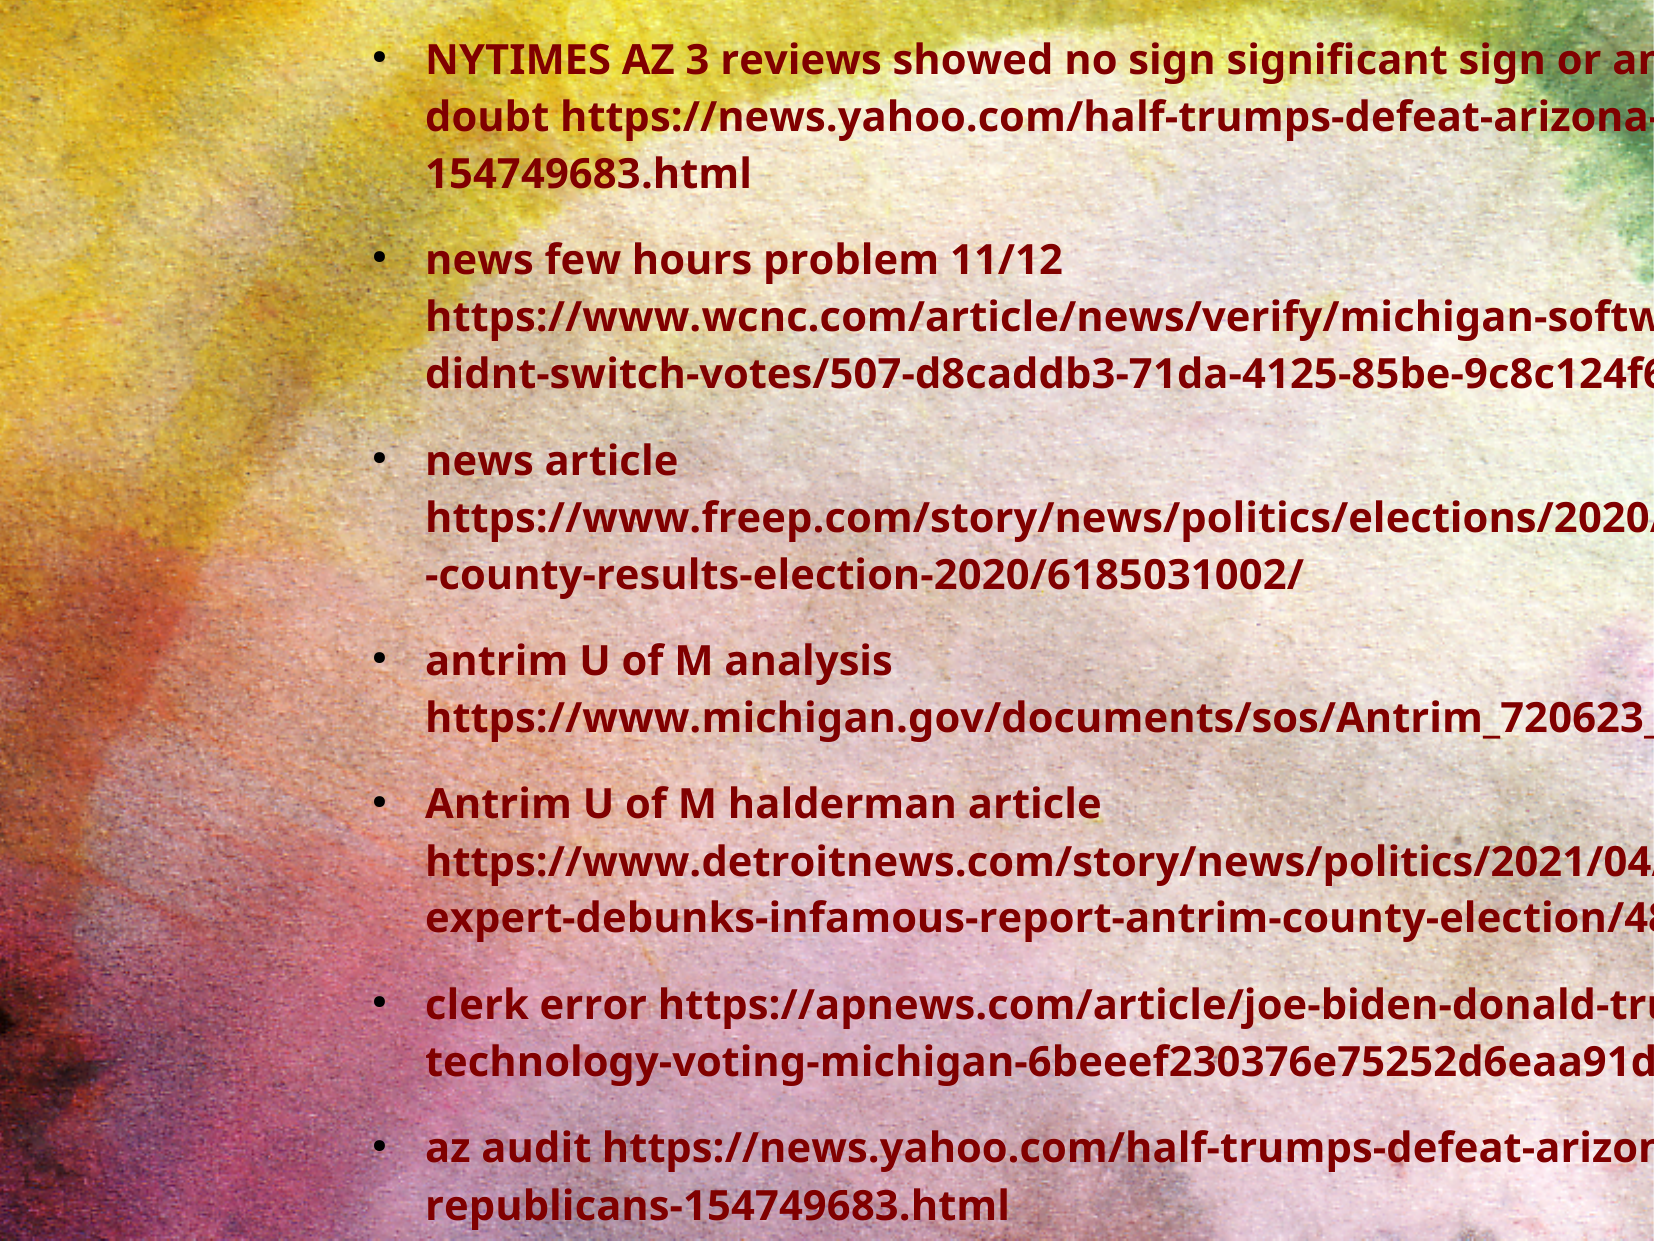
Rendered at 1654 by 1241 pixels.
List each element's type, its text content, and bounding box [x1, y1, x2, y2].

list NYTIMES AZ 3 reviews showed no sign significant sign or any reason to doubt https://news.yahoo.com/half-trumps-defeat-arizona-republicans-154749683.html news few hours problem 11/12 https://www.wcnc.com/article/news/verify/michigan-software-glitch-didnt-switch-votes/507-d8caddb3-71da-4125-85be-9c8c124f66b7 news article https://www.freep.com/story/news/politics/elections/2020/11/06/antrim-county-results-election-2020/6185031002/ antrim U of M analysis https://www.michigan.gov/documents/sos/Antrim_720623_7.pdf Antrim U of M halderman article https://www.detroitnews.com/story/news/politics/2021/04/01/michigan-expert-debunks-infamous-report-antrim-county-election/4835645001/ clerk error https://apnews.com/article/joe-biden-donald-trump-technology-voting-michigan-6beeef230376e75252d6eaa91db3f88f az audit https://news.yahoo.com/half-trumps-defeat-arizona-republicans-154749683.html https://www.usatoday.com/story/news/factcheck/2020/11/14/fact-check-dominion-voting-machines-didnt-delete-switch-votes/6282157002/ https://www.mediaite.com/election-2020/trump-goes-all-caps-promoting-oans-voter-fraud-conspiracy-debunked-by-the-ny-times-and-others/ [354, 29, 1654, 1241]
picture [0, 0, 1654, 1241]
